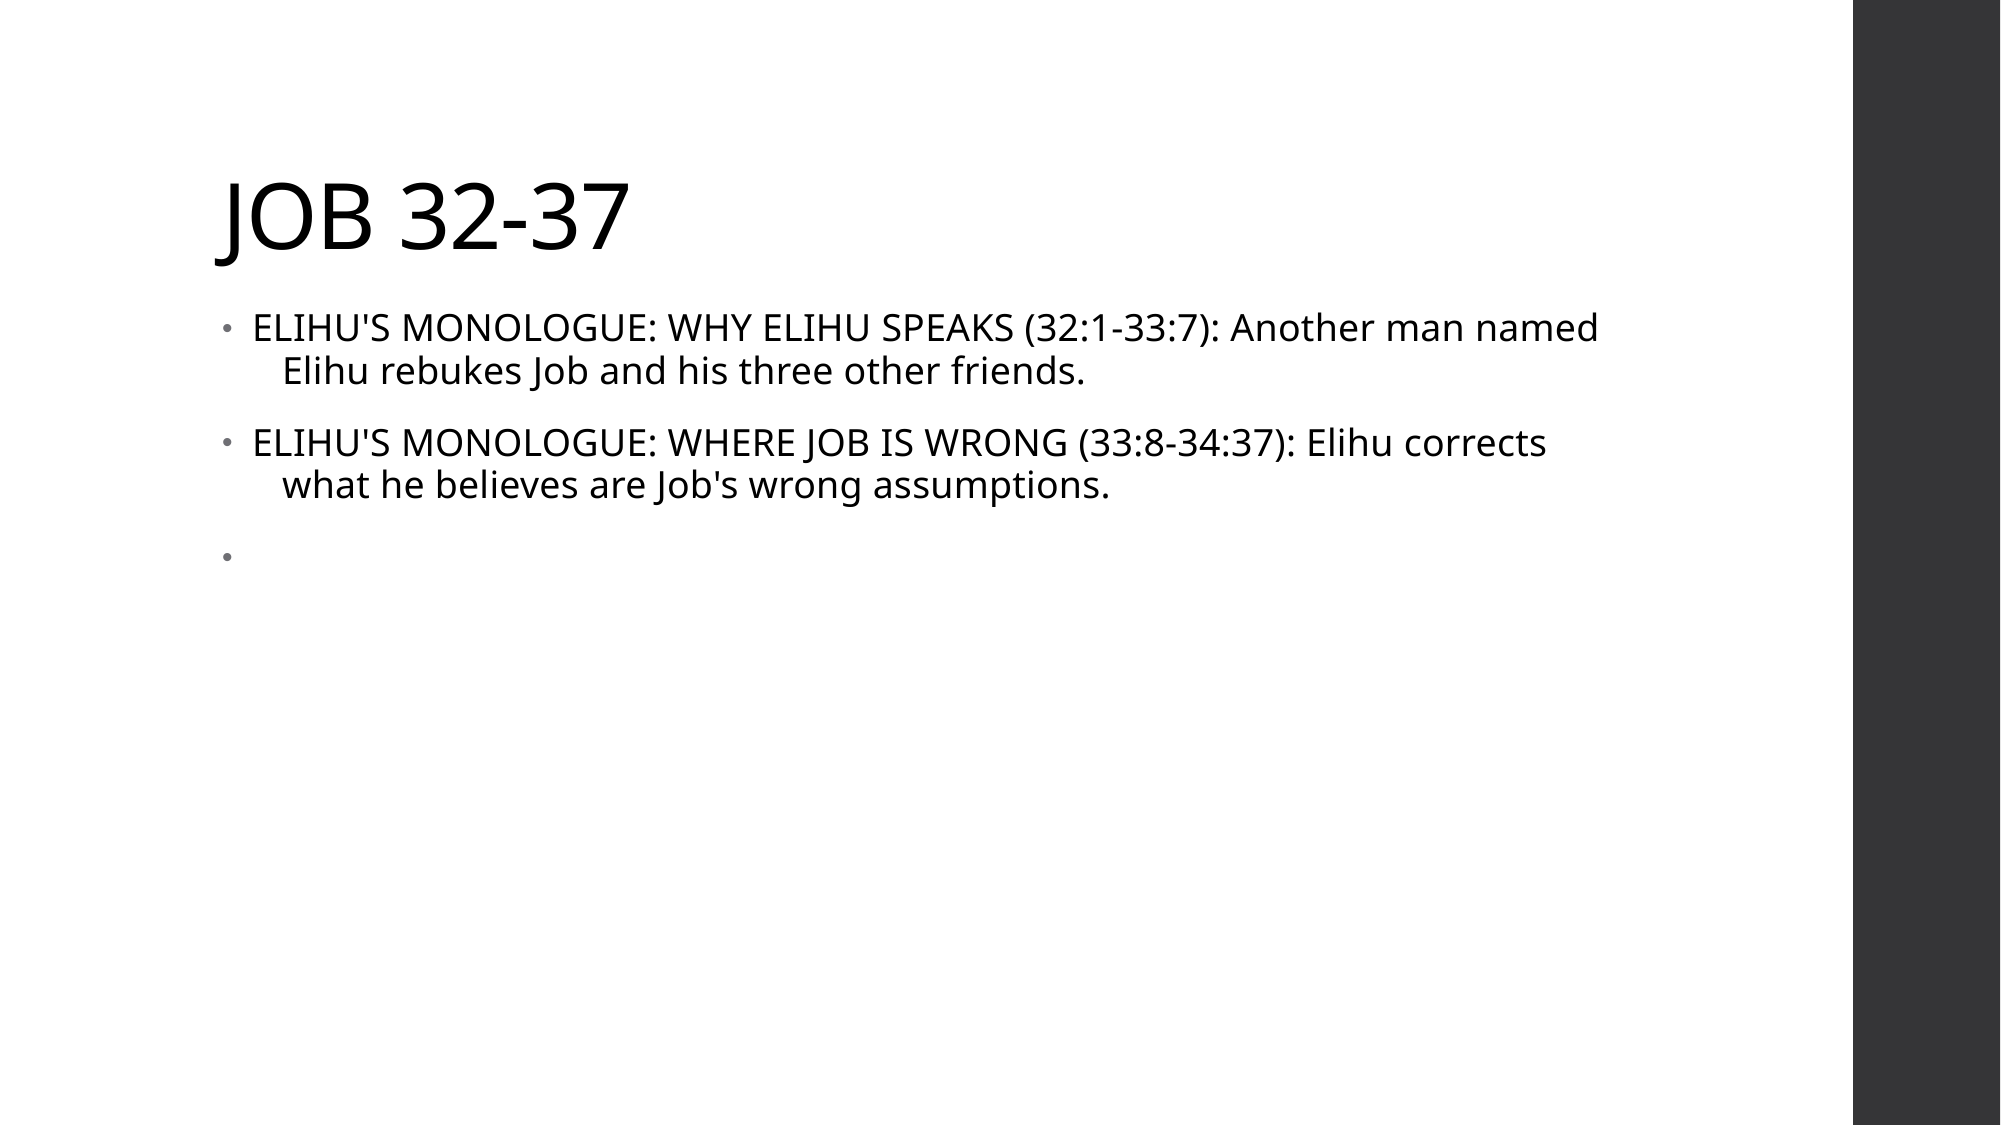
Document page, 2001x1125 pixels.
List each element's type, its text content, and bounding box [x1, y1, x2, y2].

list ELIHU'S MONOLOGUE: WHY ELIHU SPEAKS (32:1-33:7): Another man named Elihu rebukes Job and his three other friends. ELIHU'S MONOLOGUE: WHERE JOB IS WRONG (33:8-34:37): Elihu corrects what he believes are Job's wrong assumptions. [206, 299, 1617, 1014]
title JOB 32-37 [206, 60, 1797, 278]
